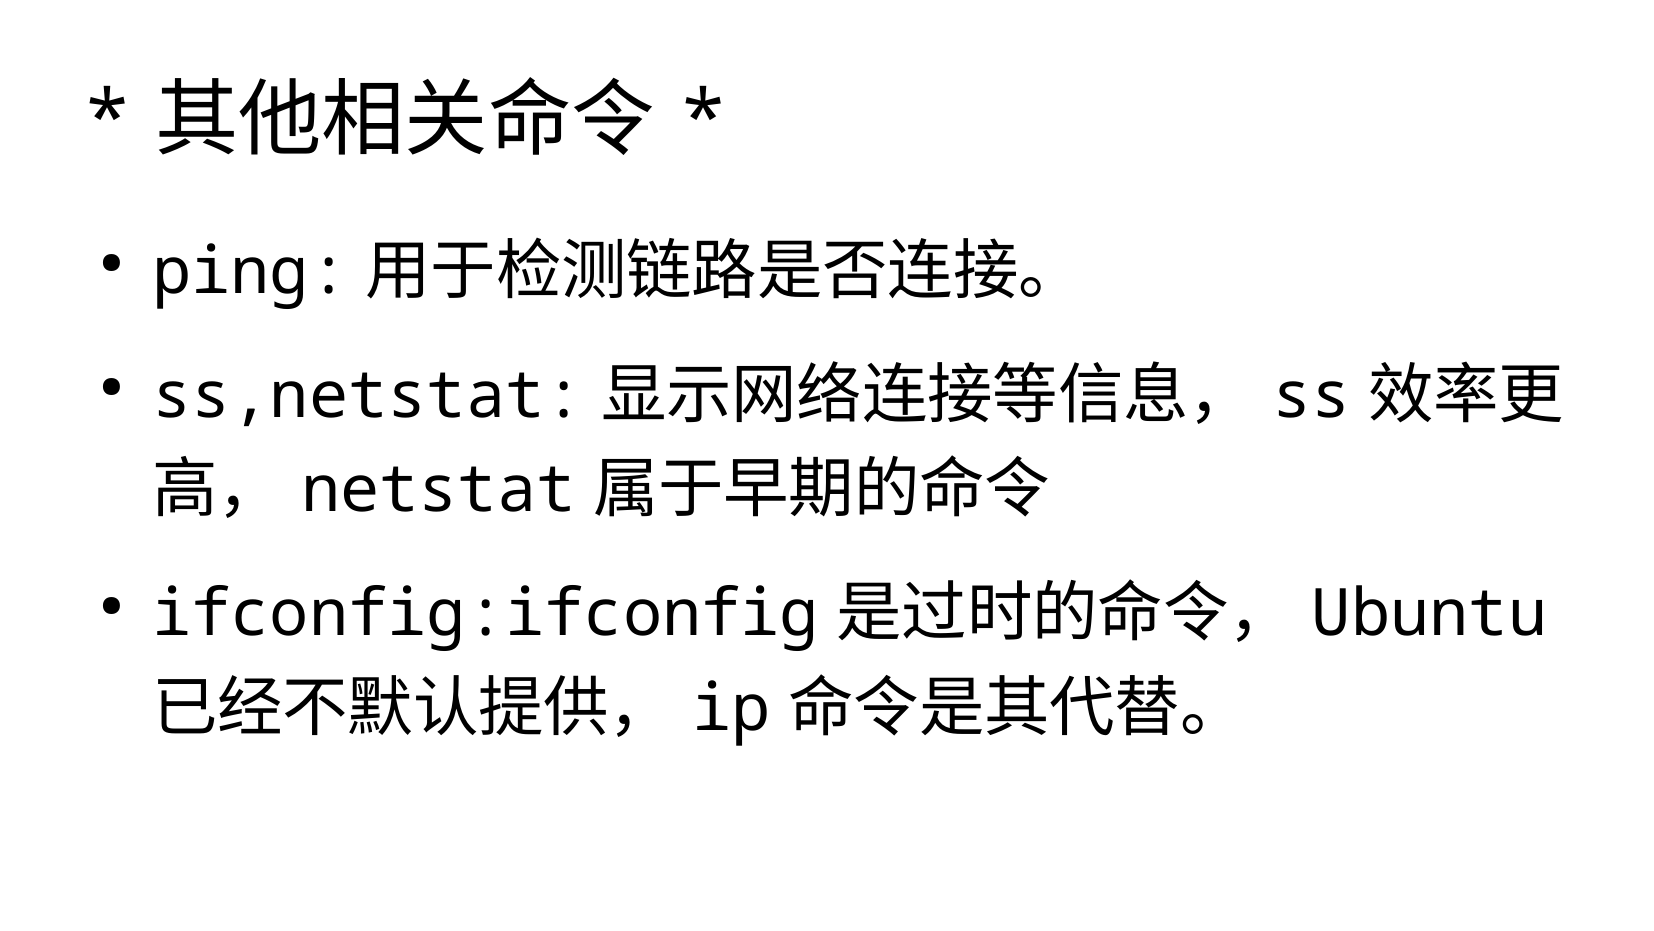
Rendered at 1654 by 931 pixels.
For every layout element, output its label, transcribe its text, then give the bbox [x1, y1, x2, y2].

title *其他相关命令* [82, 37, 1571, 189]
list ping:用于检测链路是否连接。 ss,netstat:显示网络连接等信息，ss效率更高，netstat属于早期的命令 ifconfig:ifconfig是过时的命令，Ubuntu已经不默认提供，ip命令是其代替。 [82, 217, 1571, 758]
